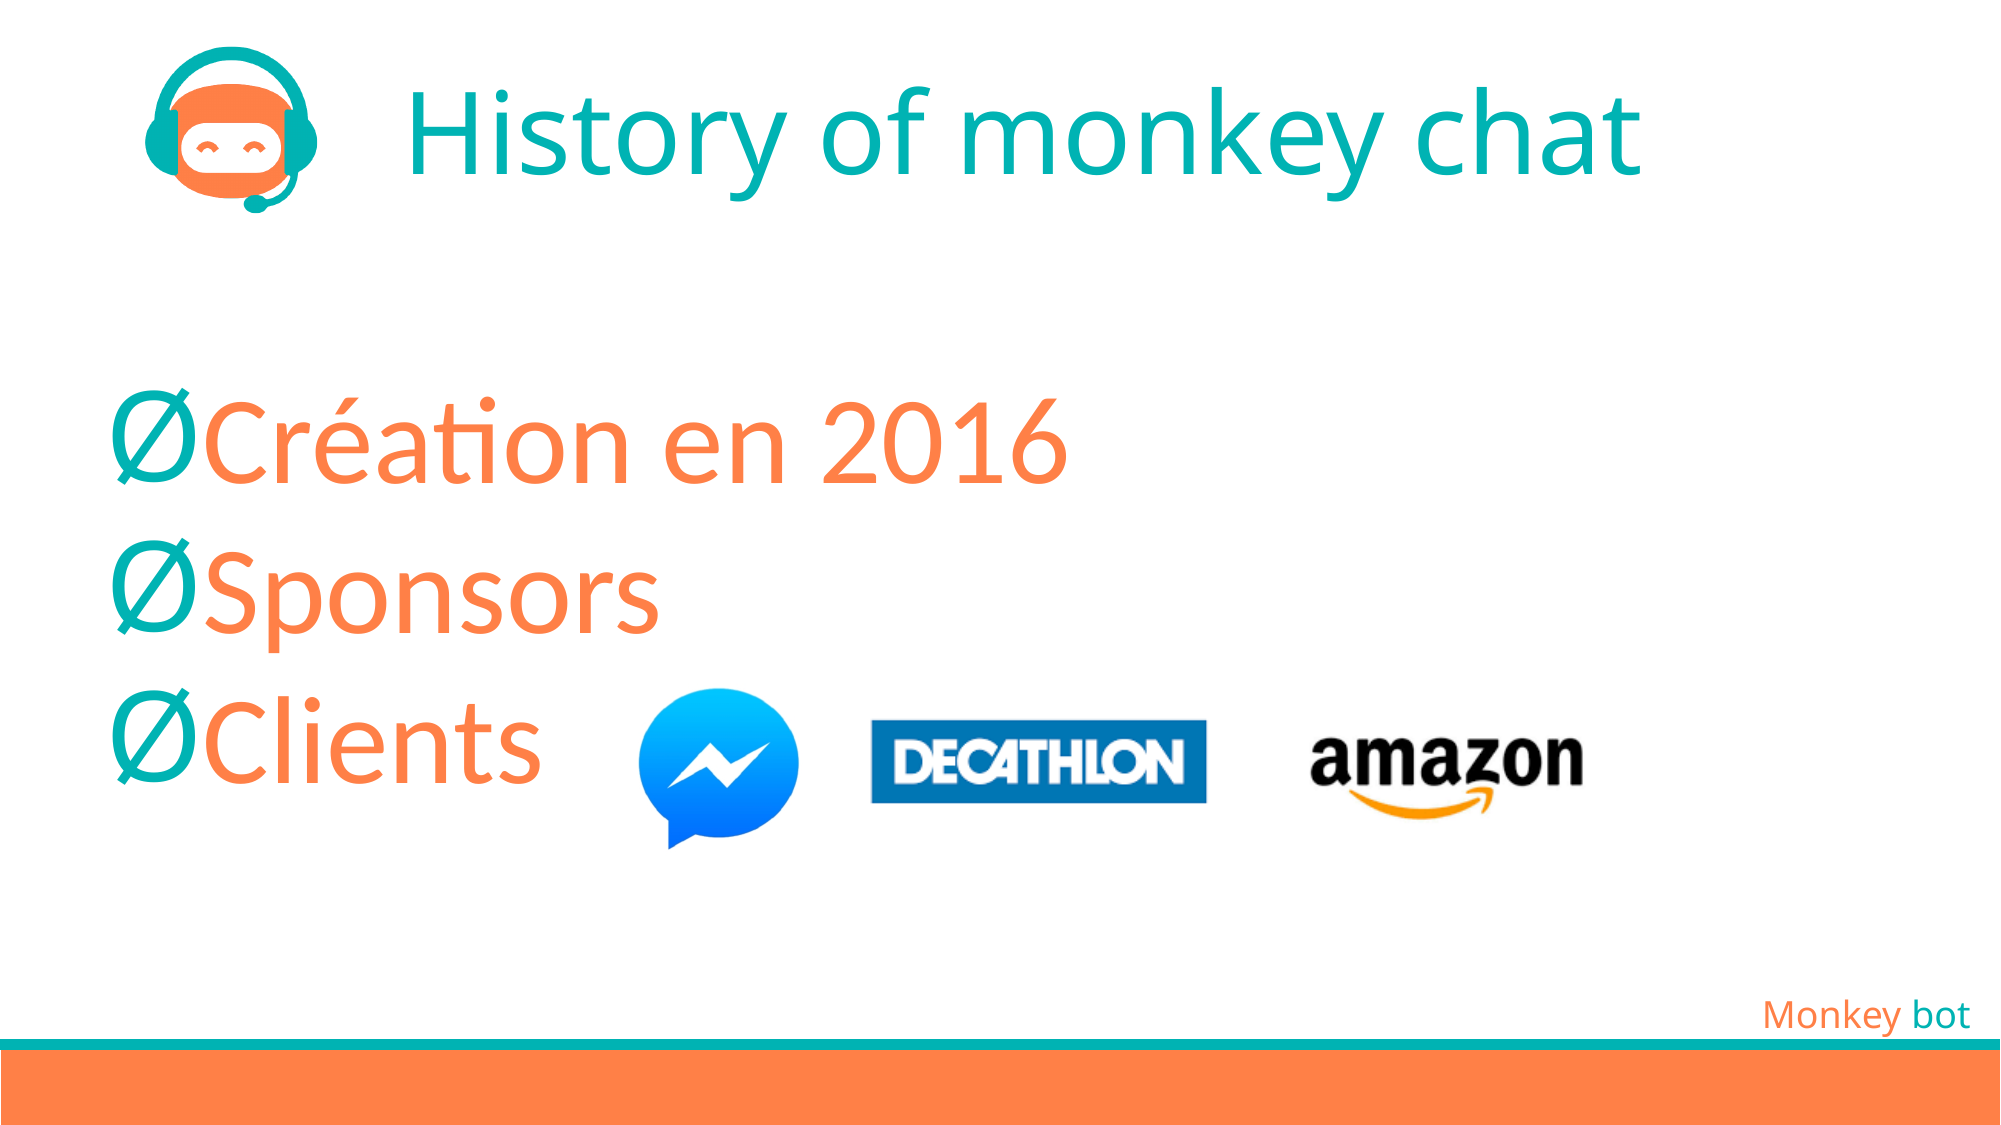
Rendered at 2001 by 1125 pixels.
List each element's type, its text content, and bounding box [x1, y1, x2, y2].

text_box Monkey bot [1746, 983, 2000, 1044]
text_box History of monkey chat [387, 52, 1692, 207]
picture [556, 586, 1216, 939]
picture [127, 25, 335, 234]
text_box Création en 2016 Sponsors Clients [90, 350, 1660, 1125]
picture [1236, 625, 1658, 906]
